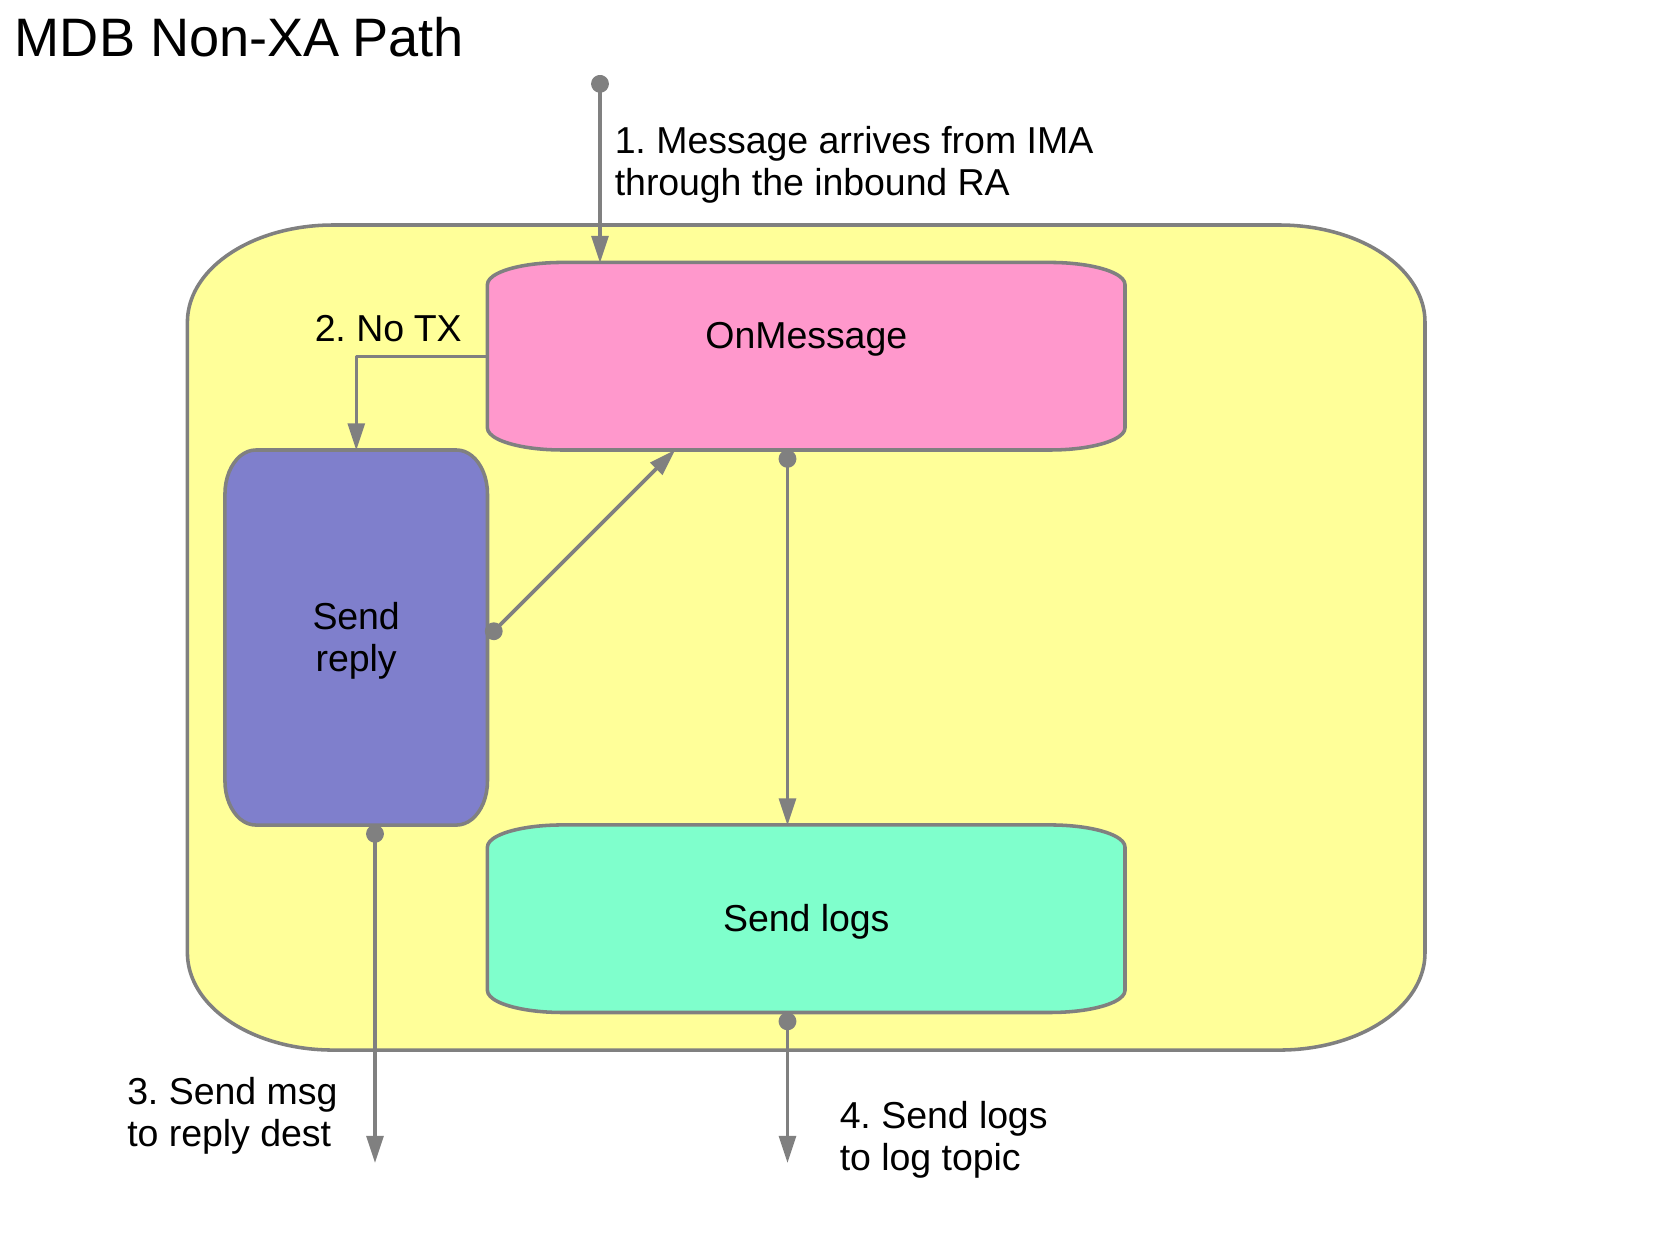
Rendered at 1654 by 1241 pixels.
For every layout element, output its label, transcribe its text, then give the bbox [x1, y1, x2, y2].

text_box [377, 451, 786, 1051]
text_box 2. No TX [300, 300, 488, 357]
text_box 4. Send logs to log topic [825, 1087, 1276, 1187]
text_box Send logs [487, 824, 1126, 1013]
text_box 1. Message arrives from IMA through the inbound RA [600, 112, 1126, 212]
text_box OnMessage [487, 262, 1126, 451]
text_box [187, 225, 599, 1051]
text_box Send reply [224, 450, 488, 826]
text_box 3. Send msg to reply dest [112, 1063, 413, 1163]
text_box [601, 225, 1426, 1051]
text_box MDB Non-XA Path [0, 0, 526, 76]
text_box [357, 358, 671, 623]
